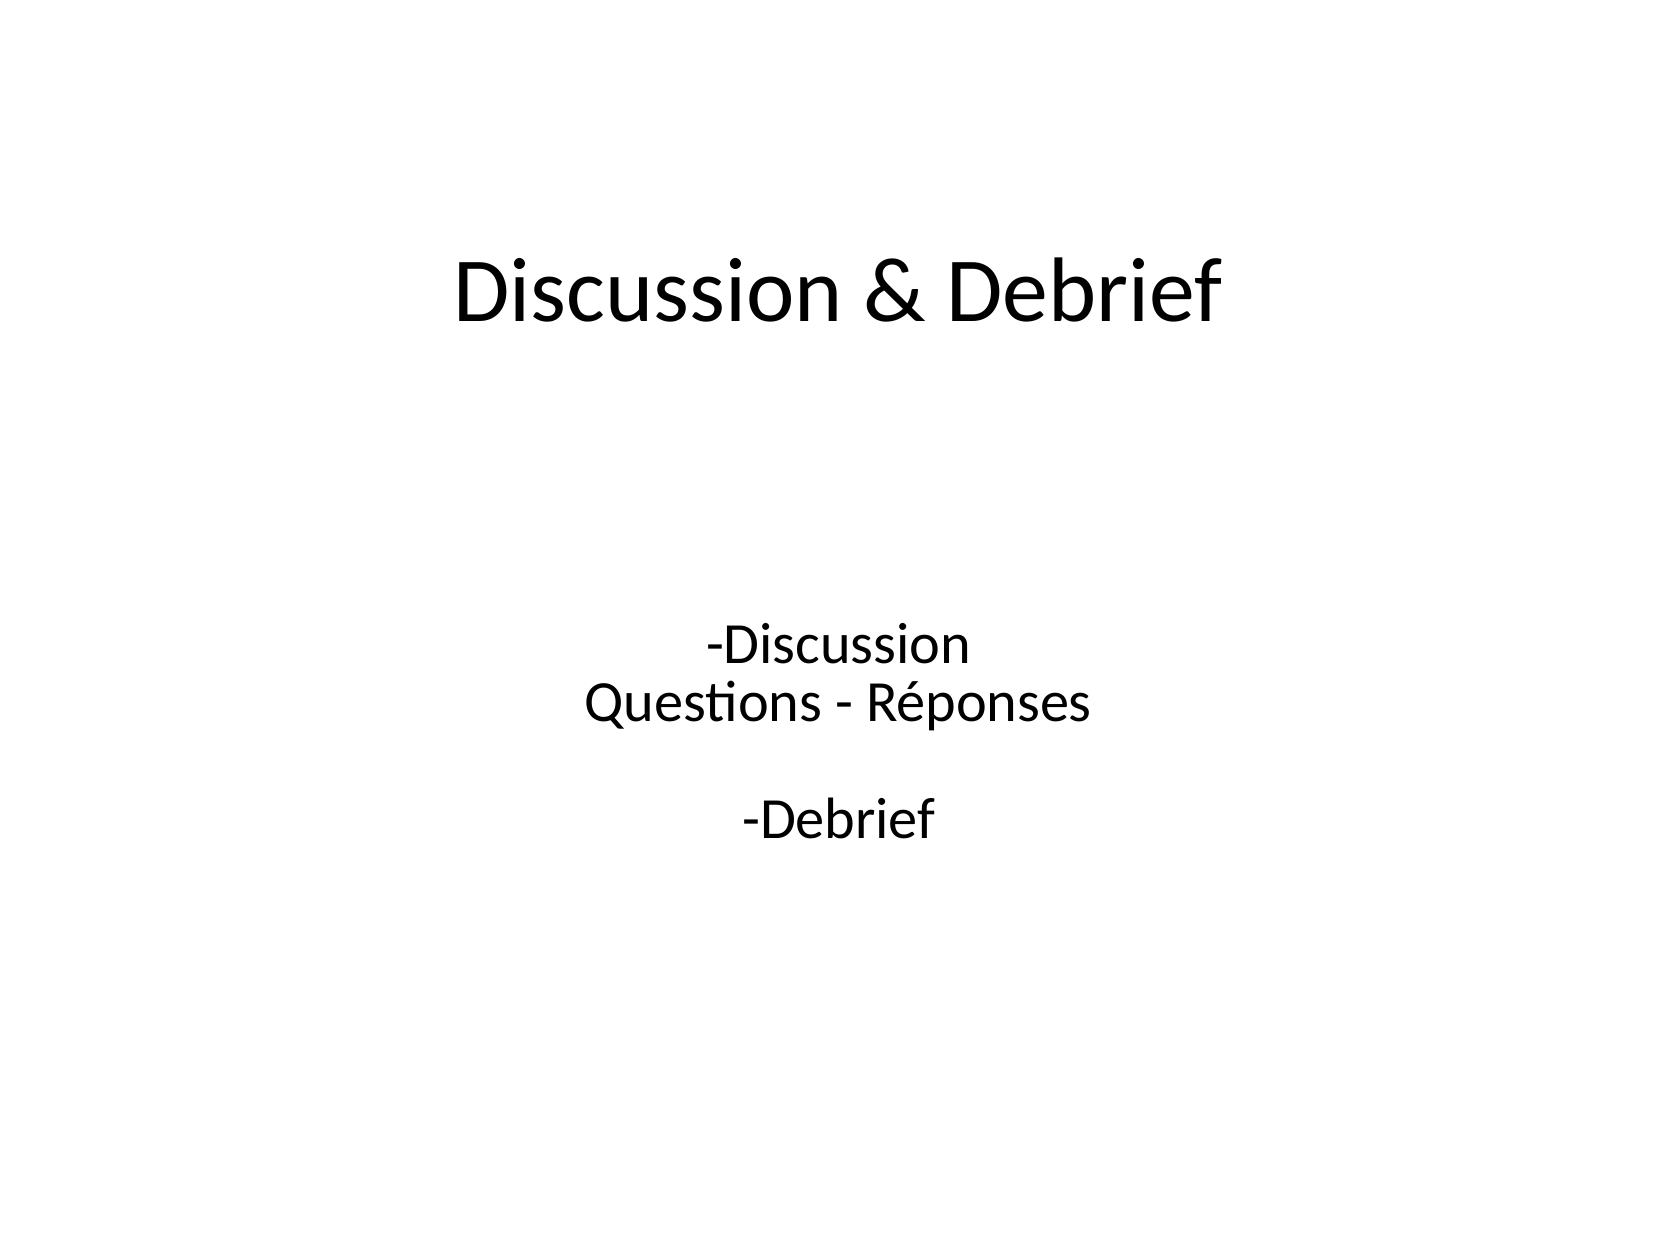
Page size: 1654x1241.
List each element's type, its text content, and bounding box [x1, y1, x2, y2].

title Discussion & Debrief -Discussion Questions - Réponses -Debrief [94, 185, 1583, 920]
